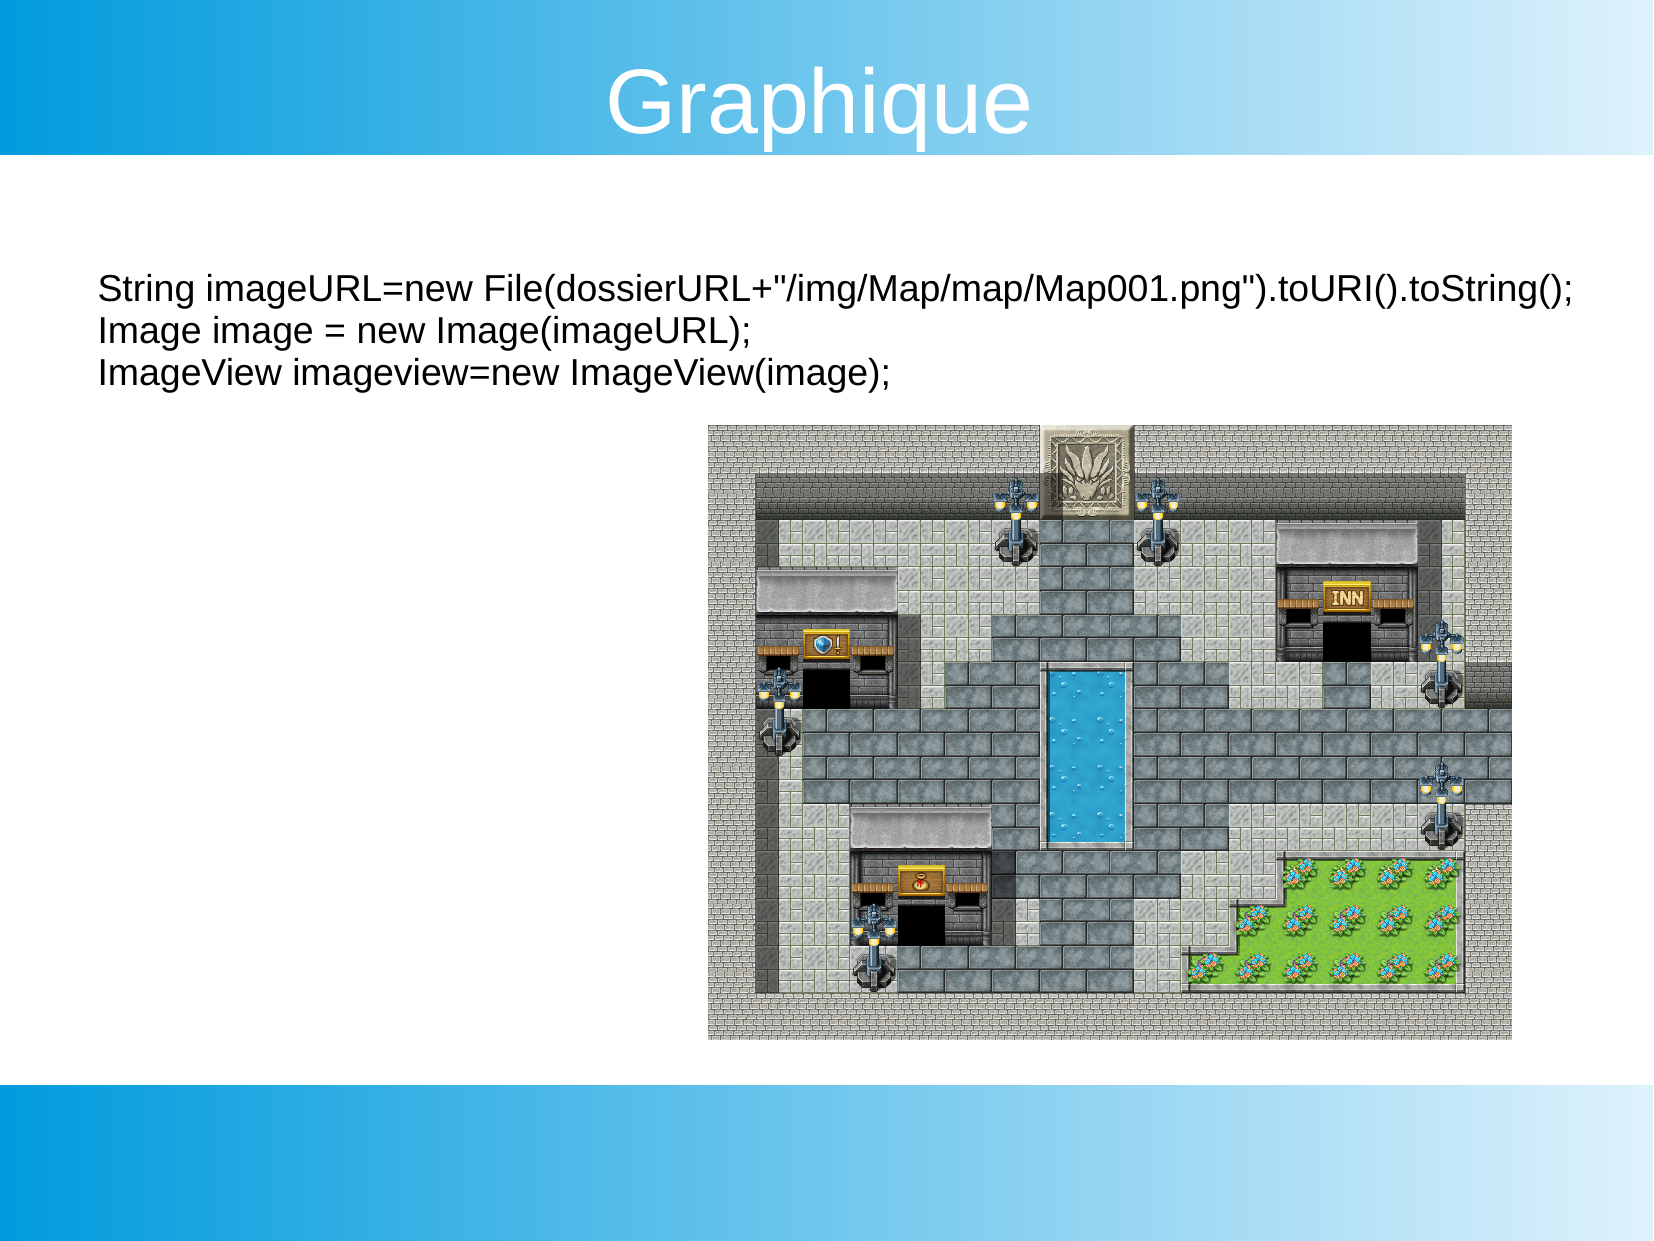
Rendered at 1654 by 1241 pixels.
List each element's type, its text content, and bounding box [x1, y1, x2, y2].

title Graphique [82, 49, 1571, 155]
text_box String imageURL=new File(dossierURL+"/img/Map/map/Map001.png").toURI().toString(); Image image = new Image(imageURL); ImageView imageview=new ImageView(image); [82, 259, 1607, 443]
picture [708, 425, 1512, 1040]
